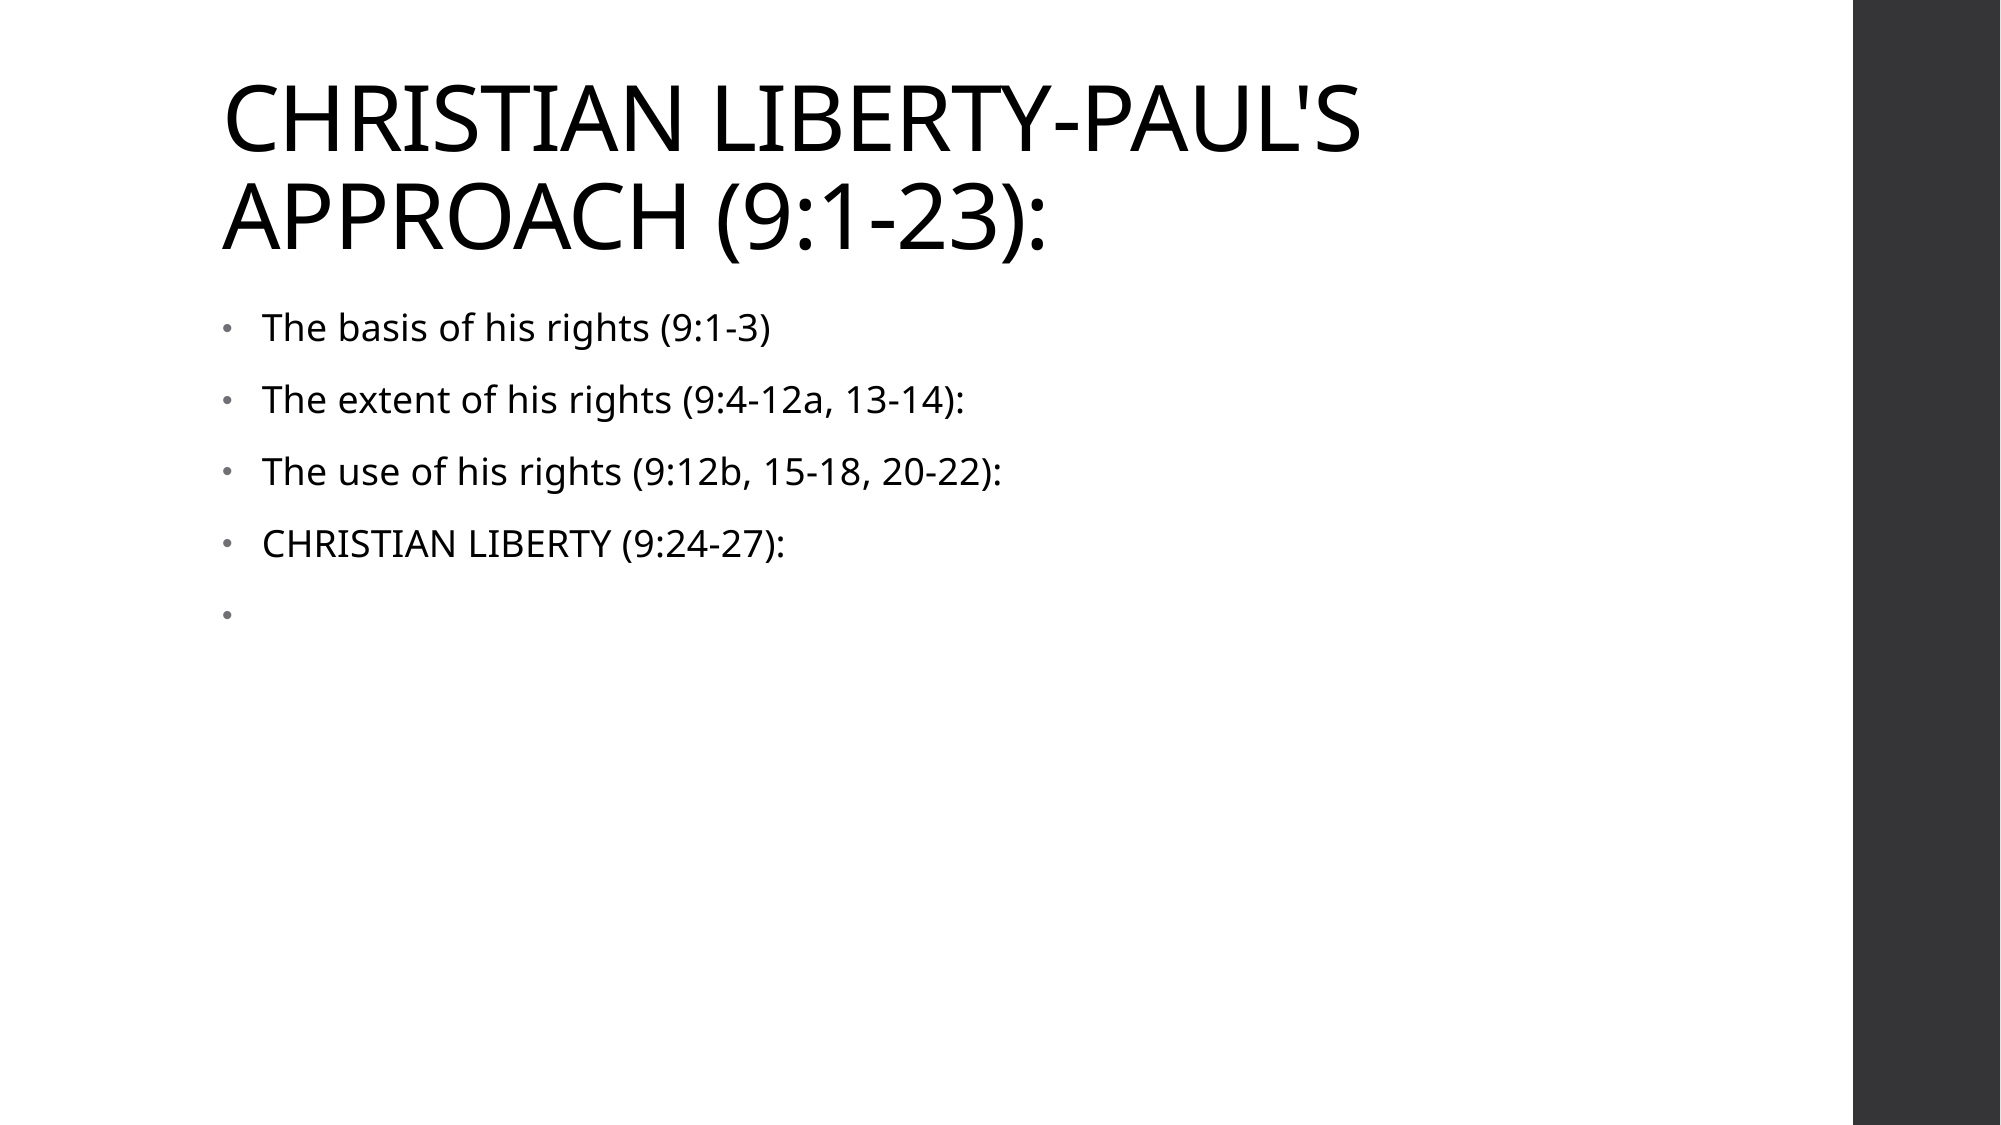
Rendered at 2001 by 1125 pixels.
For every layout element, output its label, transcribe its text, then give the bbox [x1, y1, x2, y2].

list The basis of his rights (9:1-3) The extent of his rights (9:4-12a, 13-14): The use of his rights (9:12b, 15-18, 20-22): CHRISTIAN LIBERTY (9:24-27): [206, 299, 1617, 1014]
title CHRISTIAN LIBERTY-PAUL'S APPROACH (9:1-23): [206, 60, 1797, 278]
